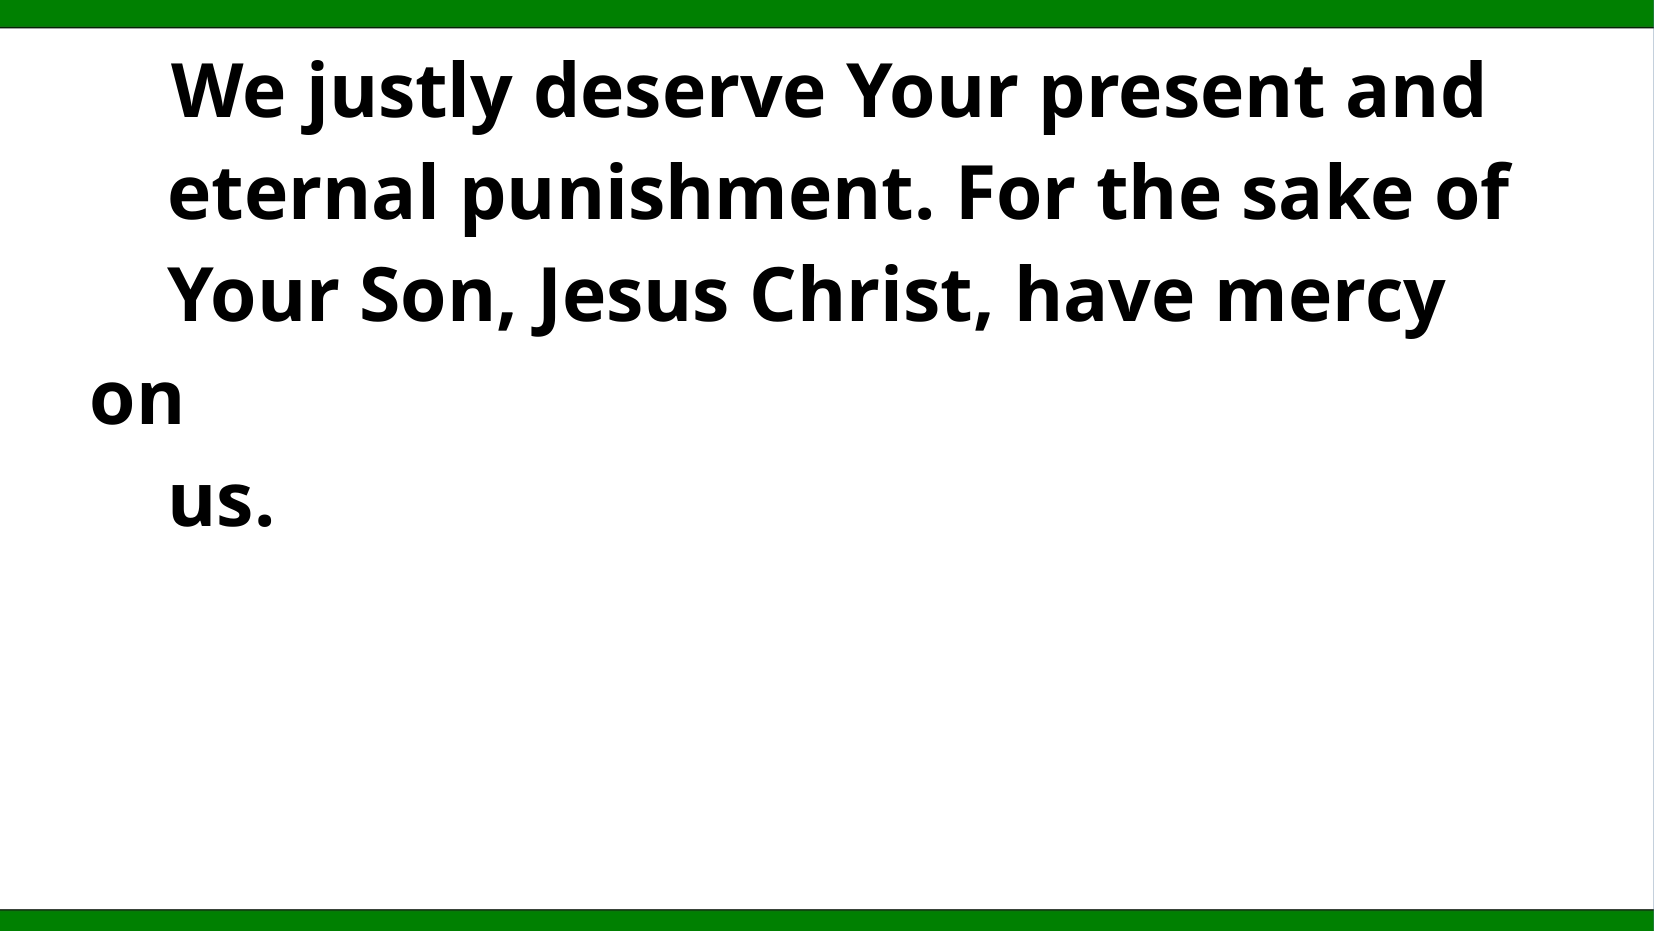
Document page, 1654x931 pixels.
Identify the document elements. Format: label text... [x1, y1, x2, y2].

picture [0, 0, 1654, 931]
text_box We justly deserve Your present and eternal punishment. For the sake of Your Son, Jesus Christ, have mercy on us. [75, 29, 1576, 444]
